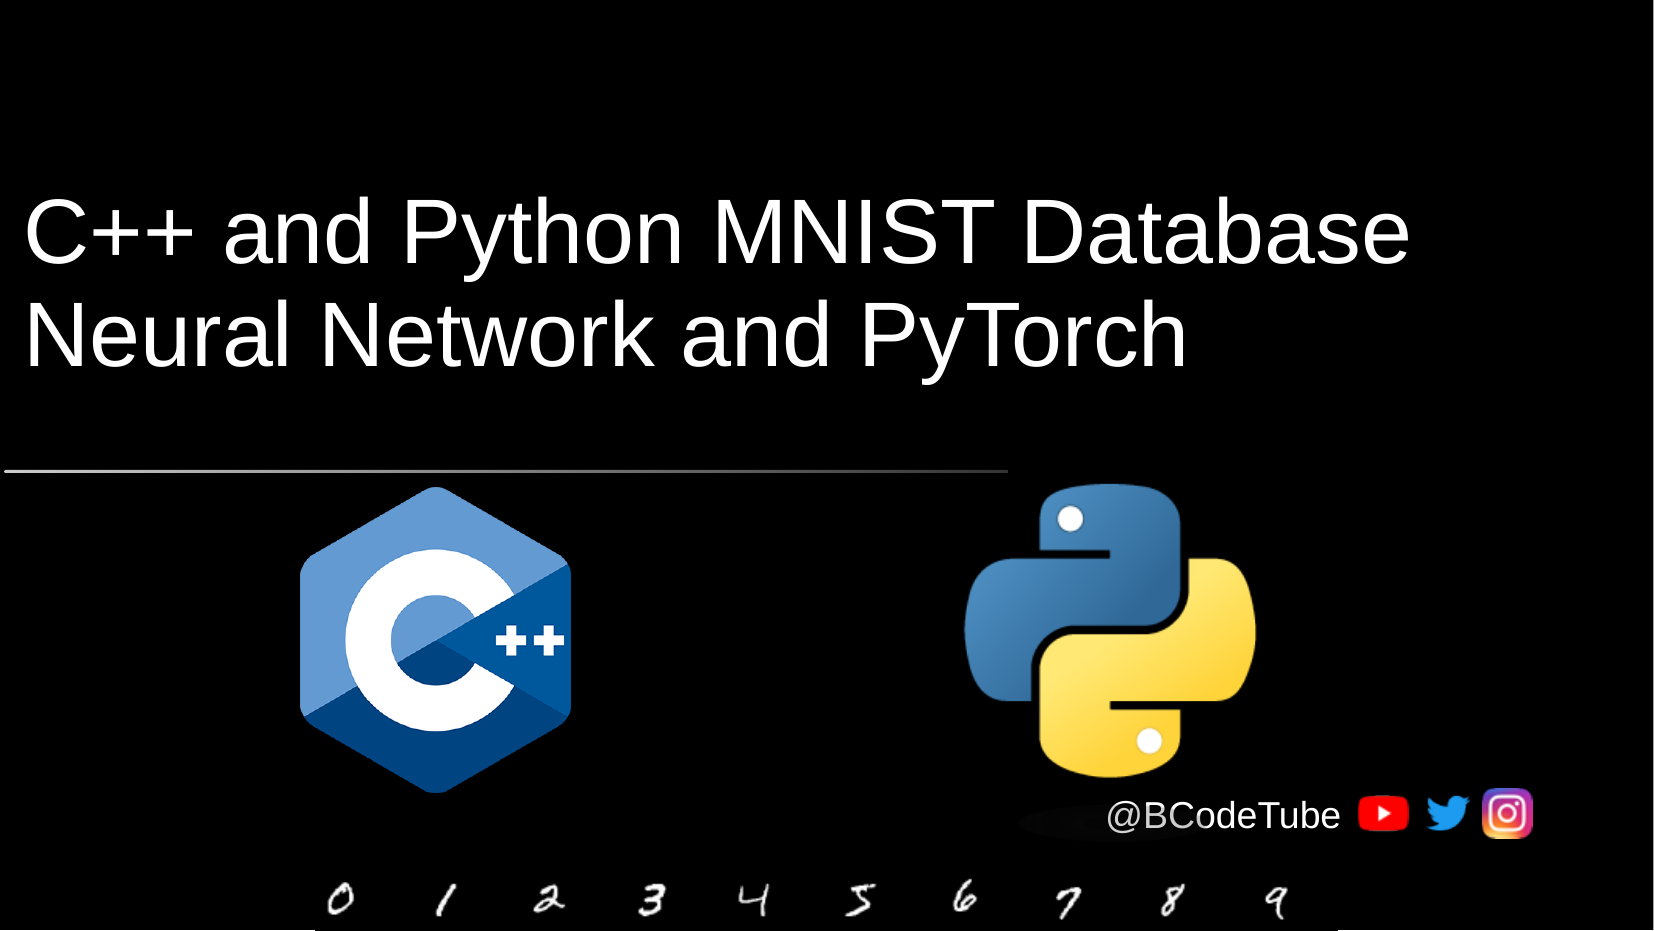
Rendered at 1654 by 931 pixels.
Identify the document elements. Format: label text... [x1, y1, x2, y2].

title C++ and Python MNIST Database Neural Network and PyTorch [23, 180, 1501, 387]
picture [1358, 788, 1409, 839]
picture [945, 459, 1276, 869]
picture [315, 873, 1338, 931]
picture [1423, 788, 1474, 839]
picture [300, 487, 571, 793]
picture [1482, 788, 1533, 839]
